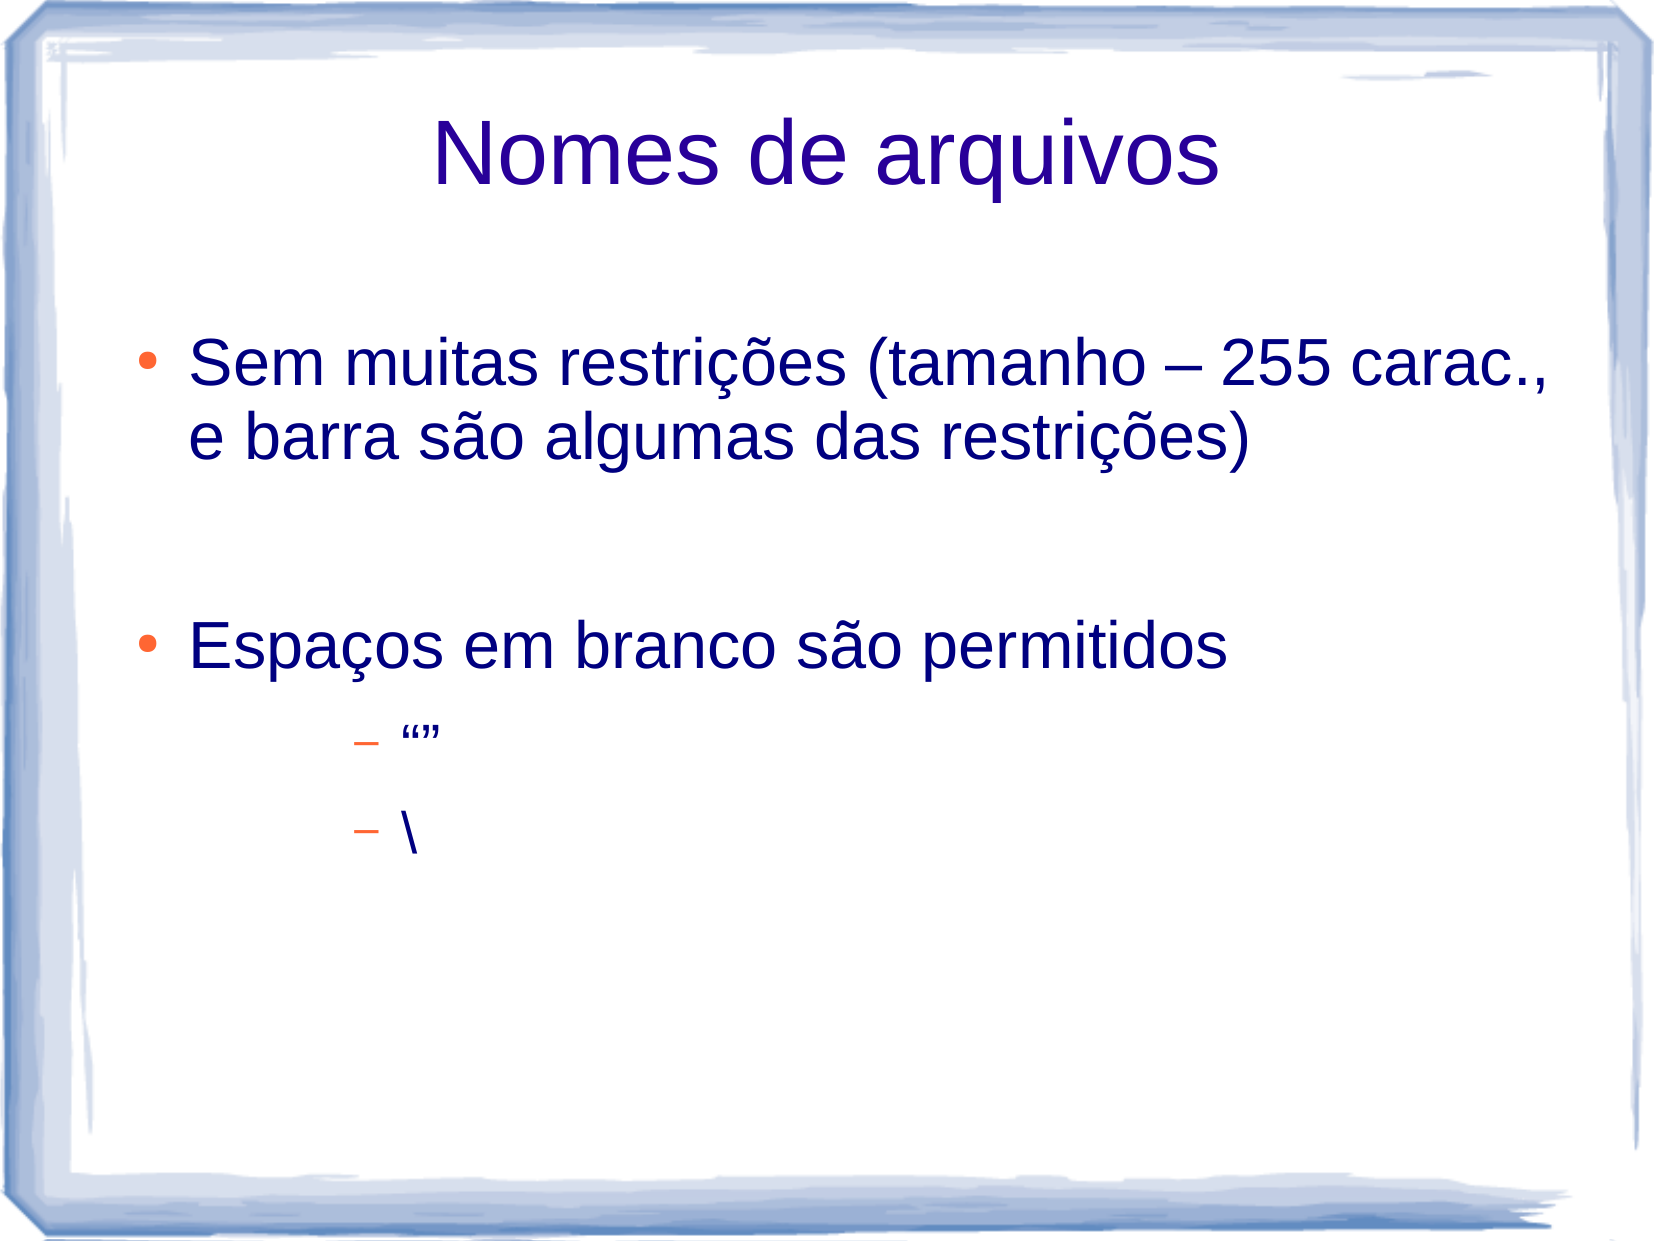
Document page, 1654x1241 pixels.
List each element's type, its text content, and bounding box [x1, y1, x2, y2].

title Nomes de arquivos [82, 49, 1571, 257]
list Sem muitas restrições (tamanho – 255 carac., e barra são algumas das restrições) Espaços em branco são permitidos “” \ [118, 324, 1571, 1045]
picture [0, 0, 1654, 1241]
